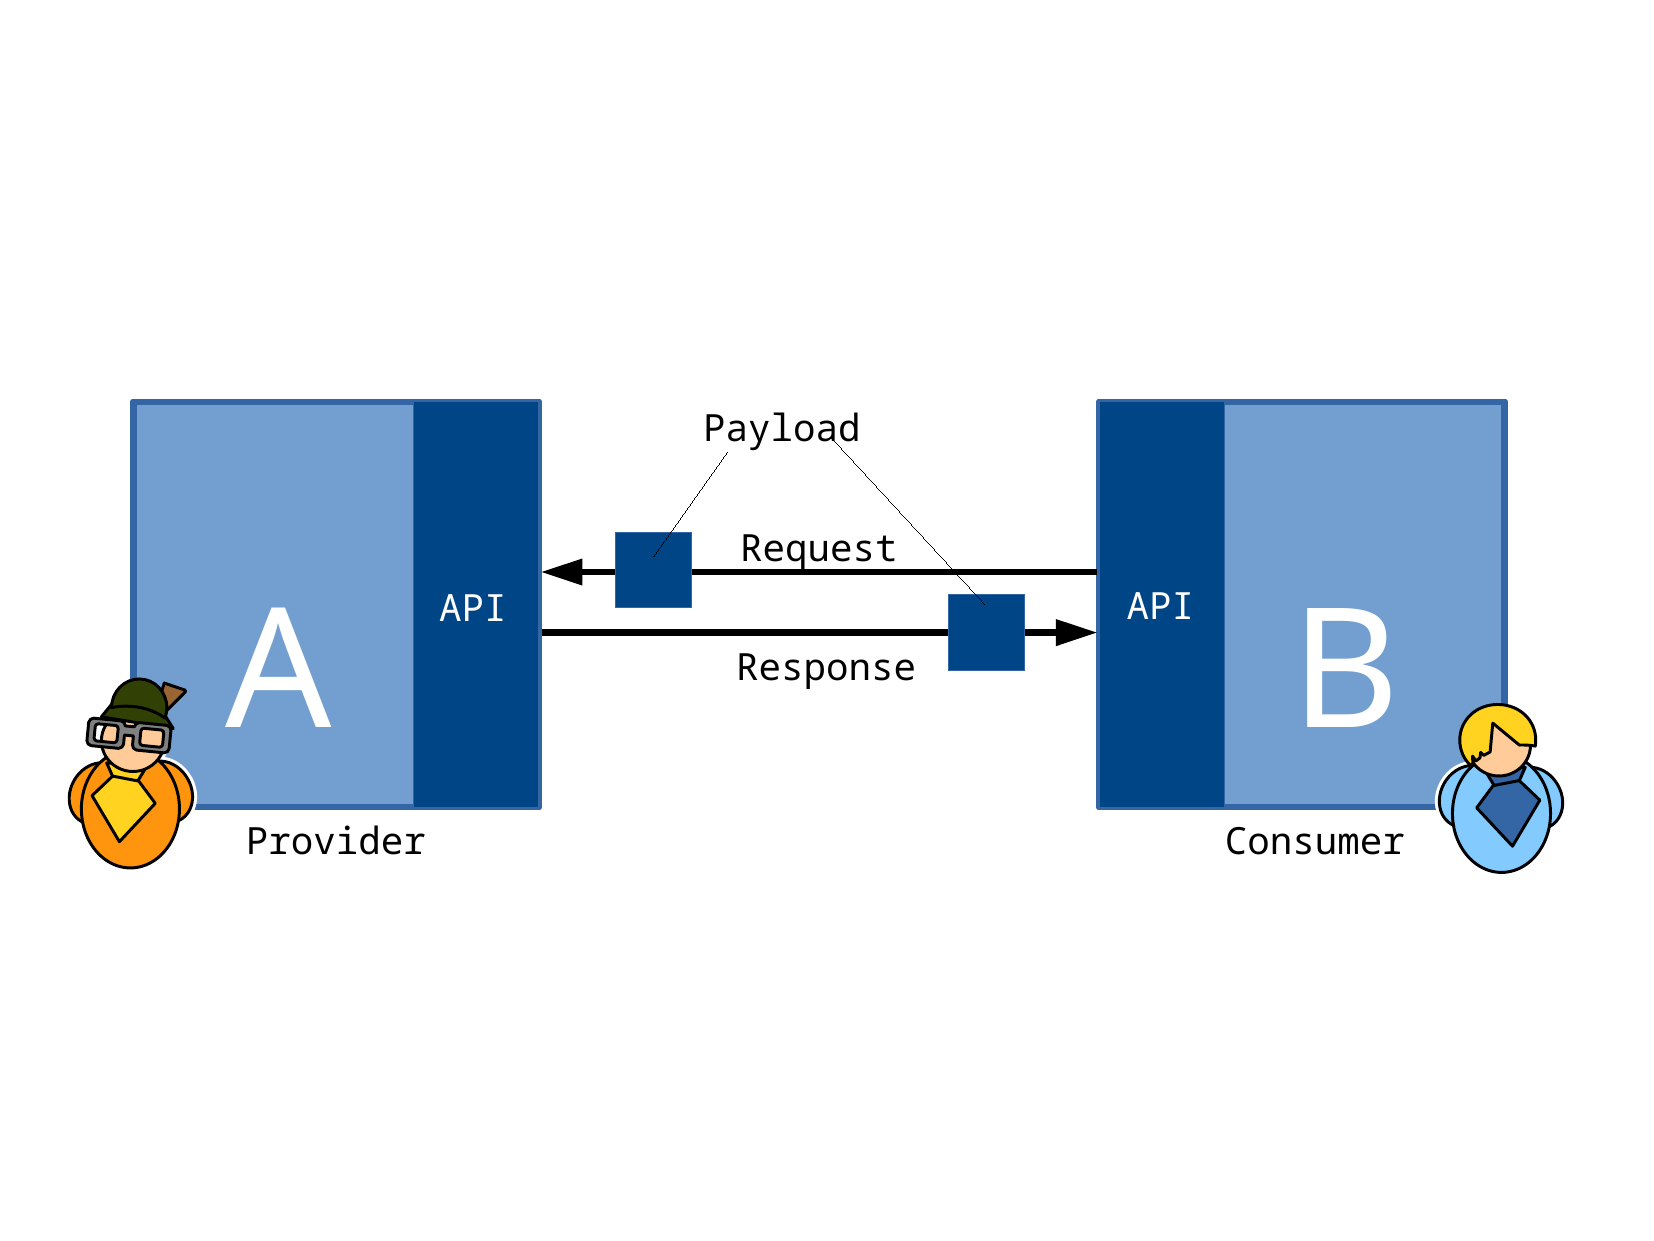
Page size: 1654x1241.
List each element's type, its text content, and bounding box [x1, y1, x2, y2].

text_box API [424, 574, 522, 633]
text_box B [1277, 541, 1422, 751]
text_box API [1111, 572, 1209, 631]
text_box [948, 594, 1025, 671]
text_box Provider [231, 807, 441, 866]
text_box [1099, 401, 1563, 873]
text_box Consumer [1210, 807, 1420, 866]
text_box [615, 532, 692, 608]
text_box Payload [688, 393, 876, 453]
text_box Request [725, 513, 913, 573]
text_box [69, 401, 539, 868]
text_box A [210, 541, 358, 751]
text_box Response [721, 632, 932, 691]
